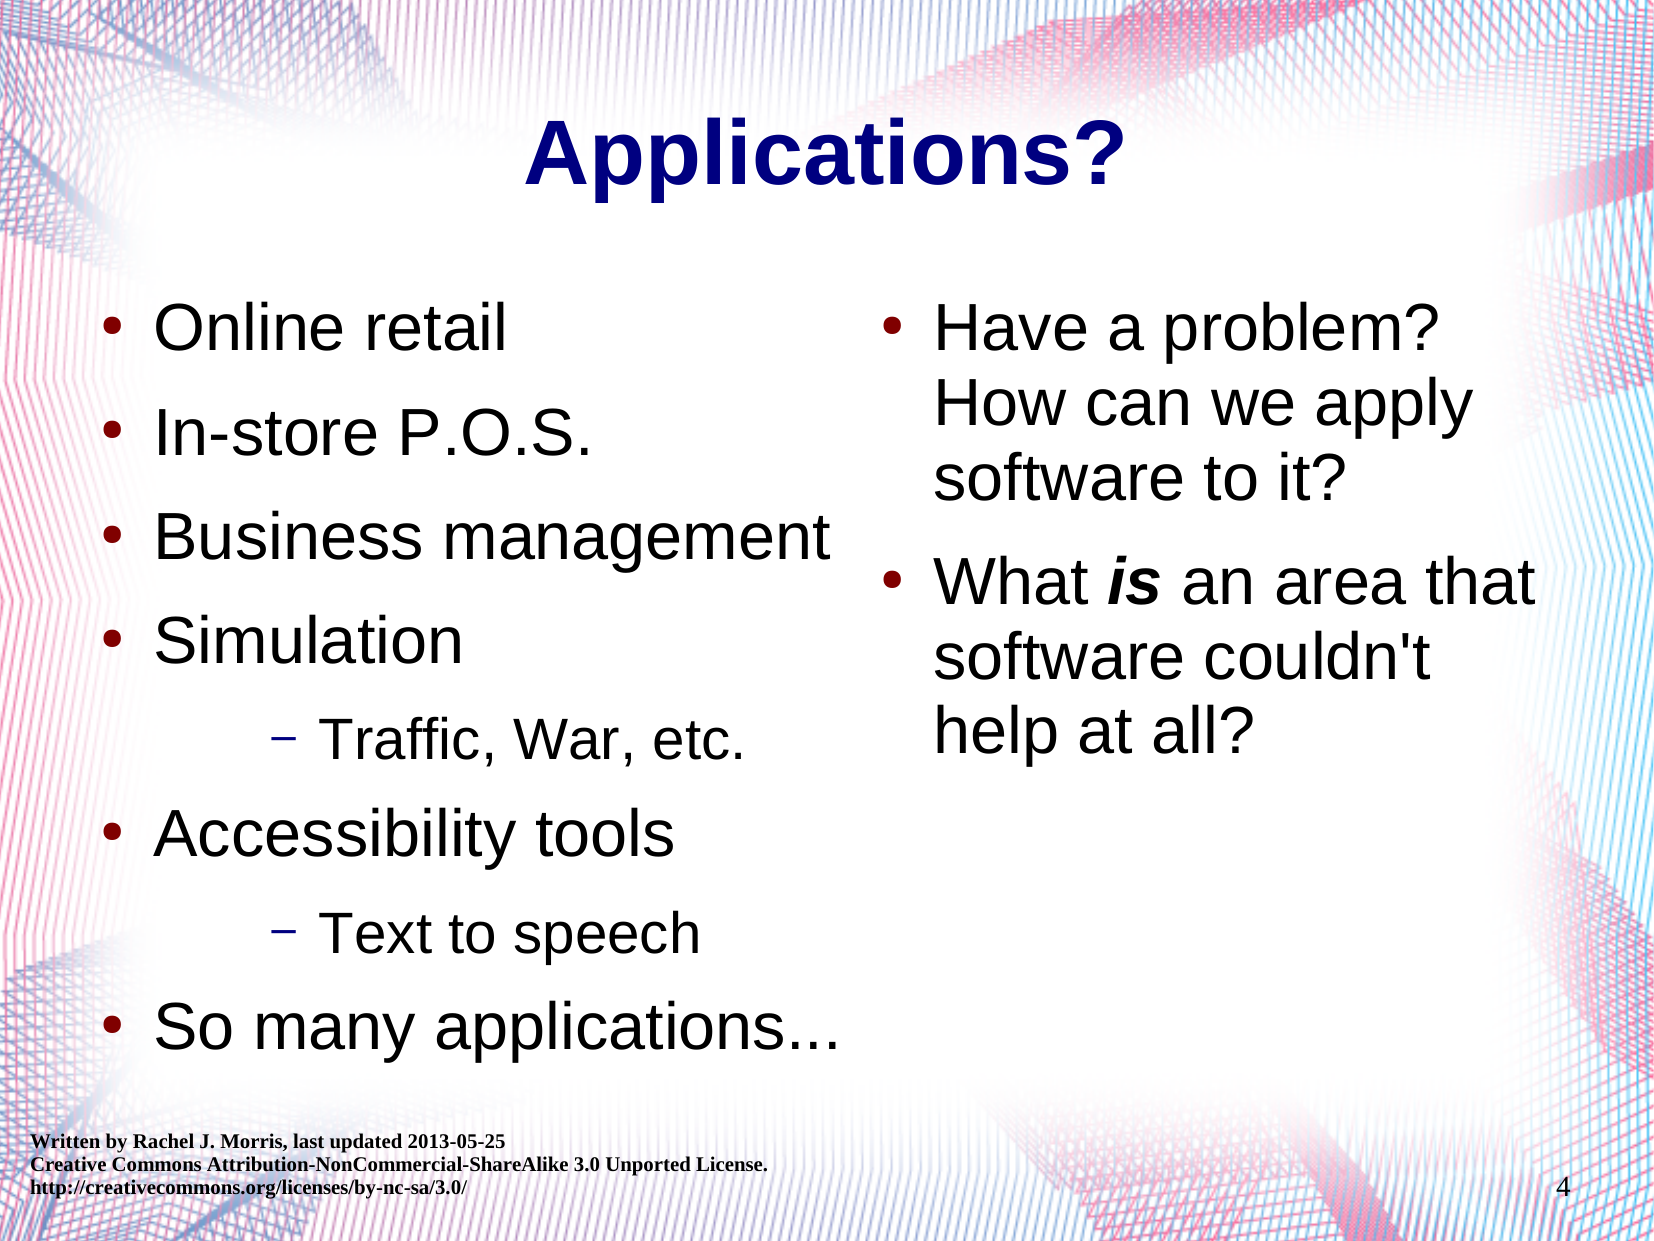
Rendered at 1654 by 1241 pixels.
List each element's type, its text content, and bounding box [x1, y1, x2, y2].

title Applications? [82, 49, 1571, 257]
list Have a problem? How can we apply software to it? What is an area that software couldn't help at all? [862, 290, 1546, 1010]
list Online retail In-store P.O.S. Business management Simulation Traffic, War, etc. Accessibility tools Text to speech So many applications... [82, 290, 856, 1064]
picture [0, 0, 1654, 1241]
